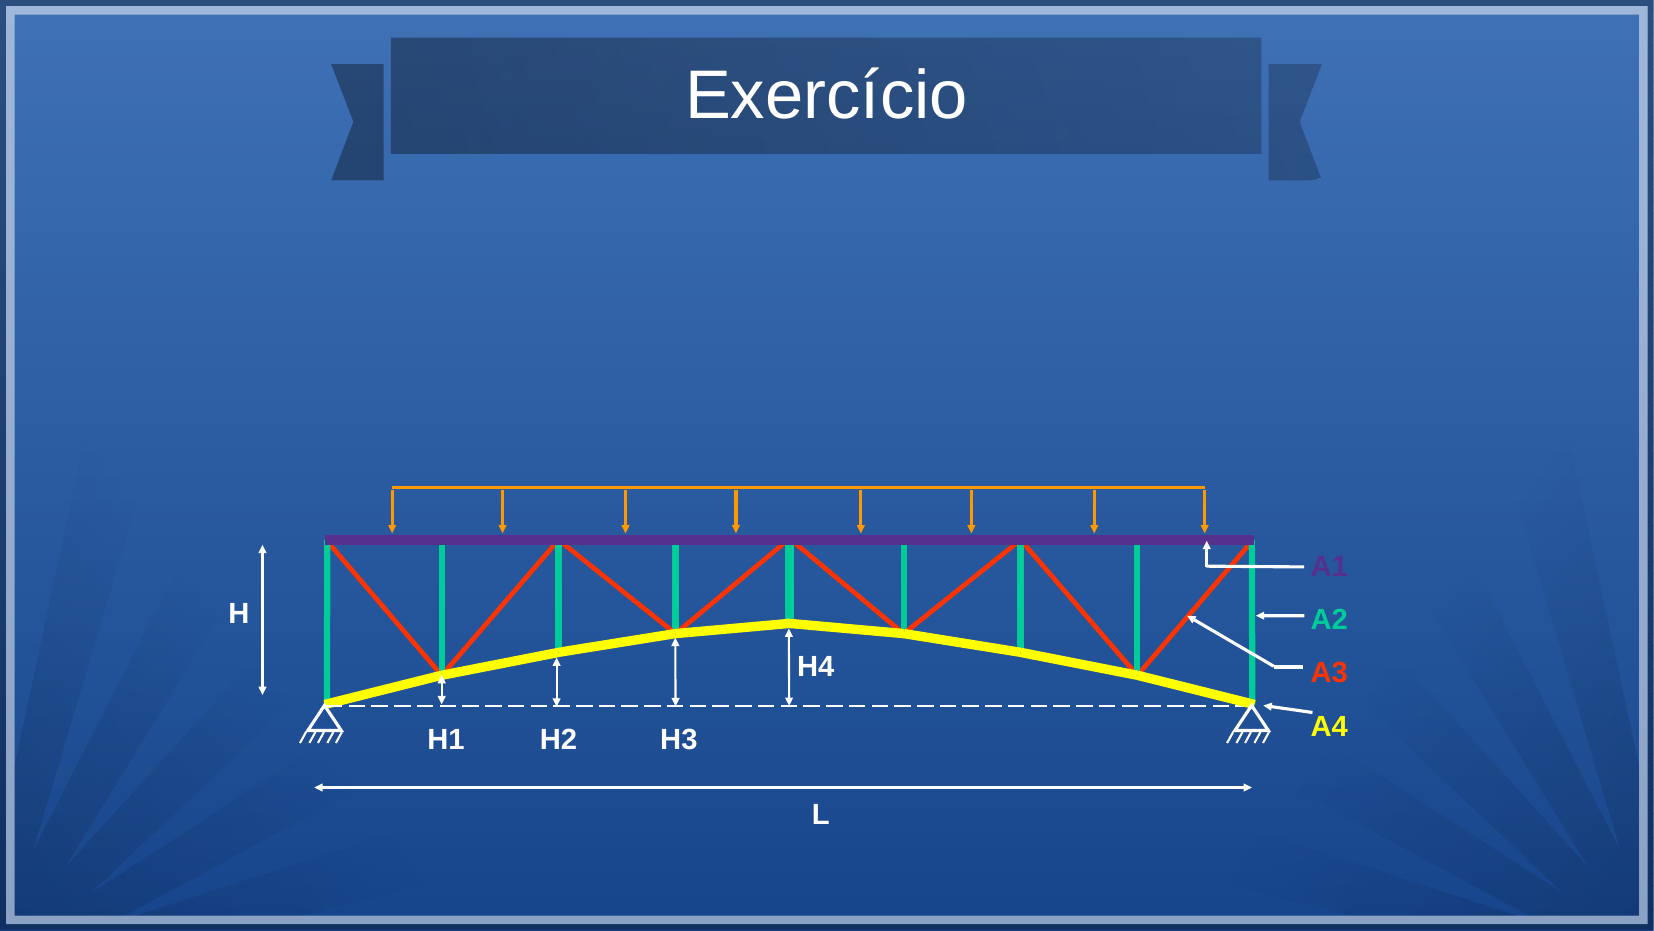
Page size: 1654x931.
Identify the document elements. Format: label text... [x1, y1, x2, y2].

text_box H4 [790, 639, 850, 690]
text_box L [797, 787, 845, 838]
text_box A1 A2 A3 A4 [1295, 539, 1363, 750]
text_box H1 [412, 712, 480, 763]
title Exercício [389, 35, 1264, 154]
text_box H3 [645, 712, 713, 763]
text_box H4 [782, 639, 788, 690]
text_box H2 [524, 712, 592, 763]
text_box H [213, 587, 265, 638]
